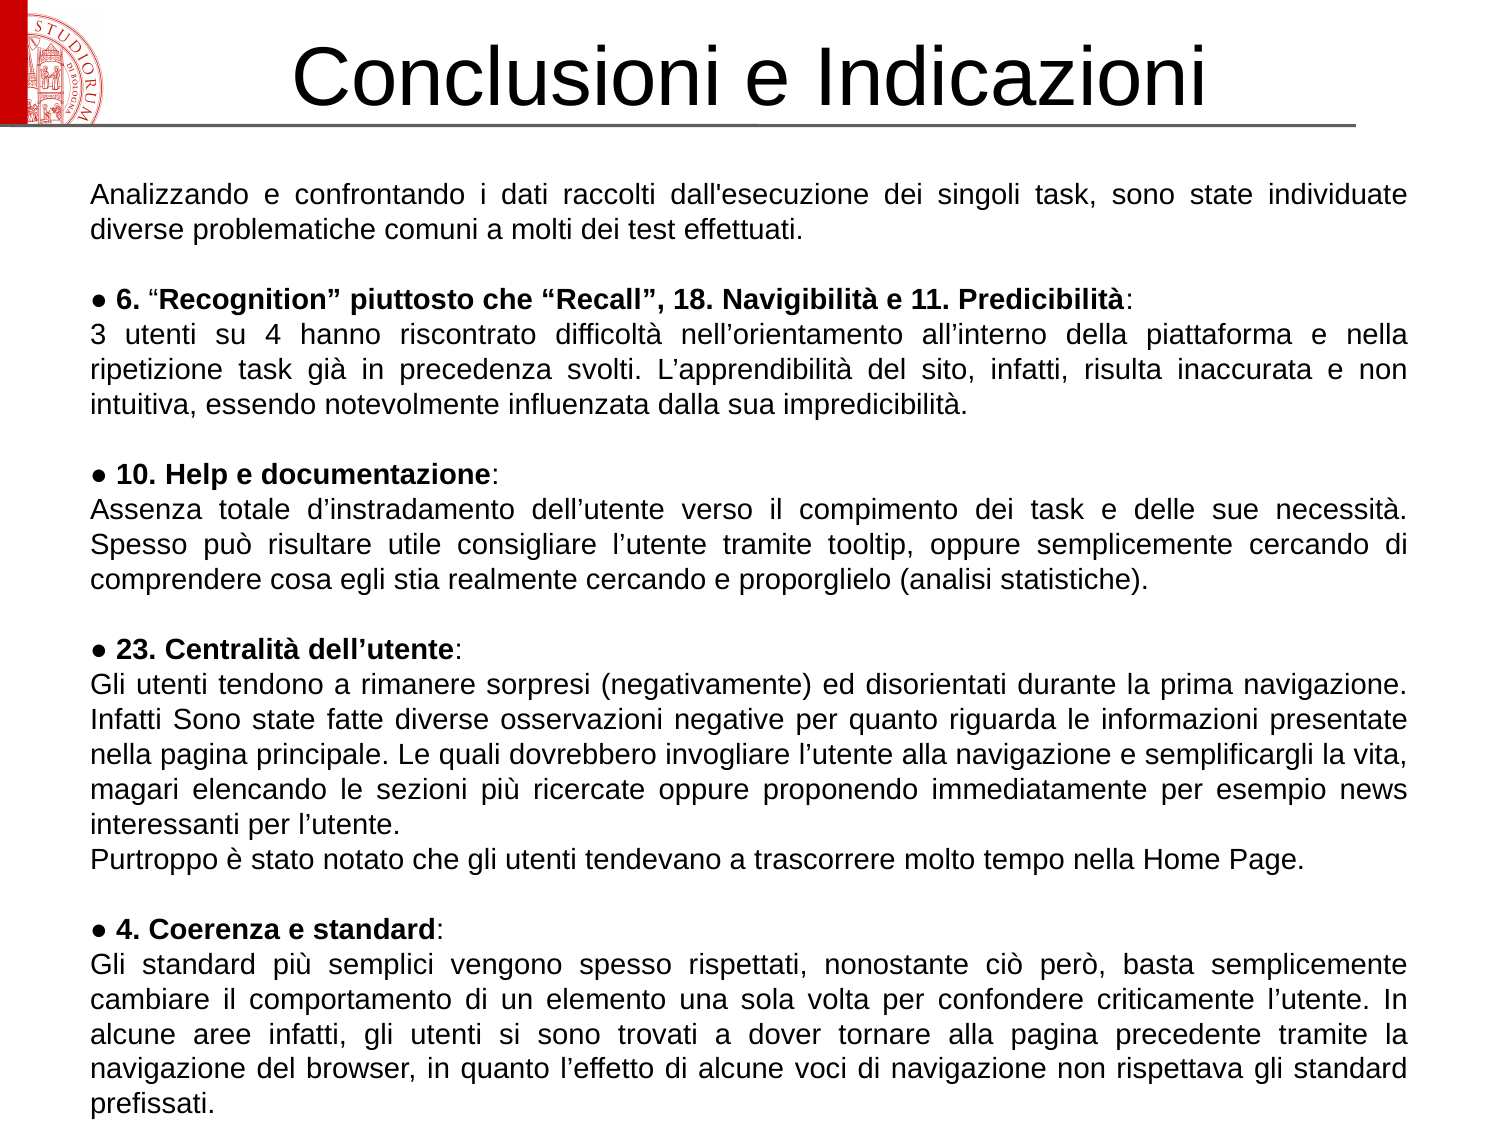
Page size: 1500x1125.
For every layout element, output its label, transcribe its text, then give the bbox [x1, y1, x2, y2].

list Analizzando e confrontando i dati raccolti dall'esecuzione dei singoli task, sono state individuate diverse problematiche comuni a molti dei test effettuati. ● 6. “Recognition” piuttosto che “Recall”, 18. Navigibilità e 11. Predicibilità: 3 utenti su 4 hanno riscontrato difficoltà nell’orientamento all’interno della piattaforma e nella ripetizione task già in precedenza svolti. L’apprendibilità del sito, infatti, risulta inaccurata e non intuitiva, essendo notevolmente influenzata dalla sua impredicibilità. ● 10. Help e documentazione: Assenza totale d’instradamento dell’utente verso il compimento dei task e delle sue necessità. Spesso può risultare utile consigliare l’utente tramite tooltip, oppure semplicemente cercando di comprendere cosa egli stia realmente cercando e proporglielo (analisi statistiche). ● 23. Centralità dell’utente: Gli utenti tendono a rimanere sorpresi (negativamente) ed disorientati durante la prima navigazione. Infatti Sono state fatte diverse osservazioni negative per quanto riguarda le informazioni presentate nella pagina principale. Le quali dovrebbero invogliare l’utente alla navigazione e semplificargli la vita, magari elencando le sezioni più ricercate oppure proponendo immediatamente per esempio news interessanti per l’utente. Purtroppo è stato notato che gli utenti tendevano a trascorrere molto tempo nella Home Page. ● 4. Coerenza e standard: Gli standard più semplici vengono spesso rispettati, nonostante ciò però, basta semplicemente cambiare il comportamento di un elemento una sola volta per confondere criticamente l’utente. In alcune aree infatti, gli utenti si sono trovati a dover tornare alla pagina precedente tramite la navigazione del browser, in quanto l’effetto di alcune voci di navigazione non rispettava gli standard prefissati. [75, 160, 1425, 1005]
title Conclusioni e Indicazioni [75, 7, 1425, 114]
picture [28, 11, 107, 123]
